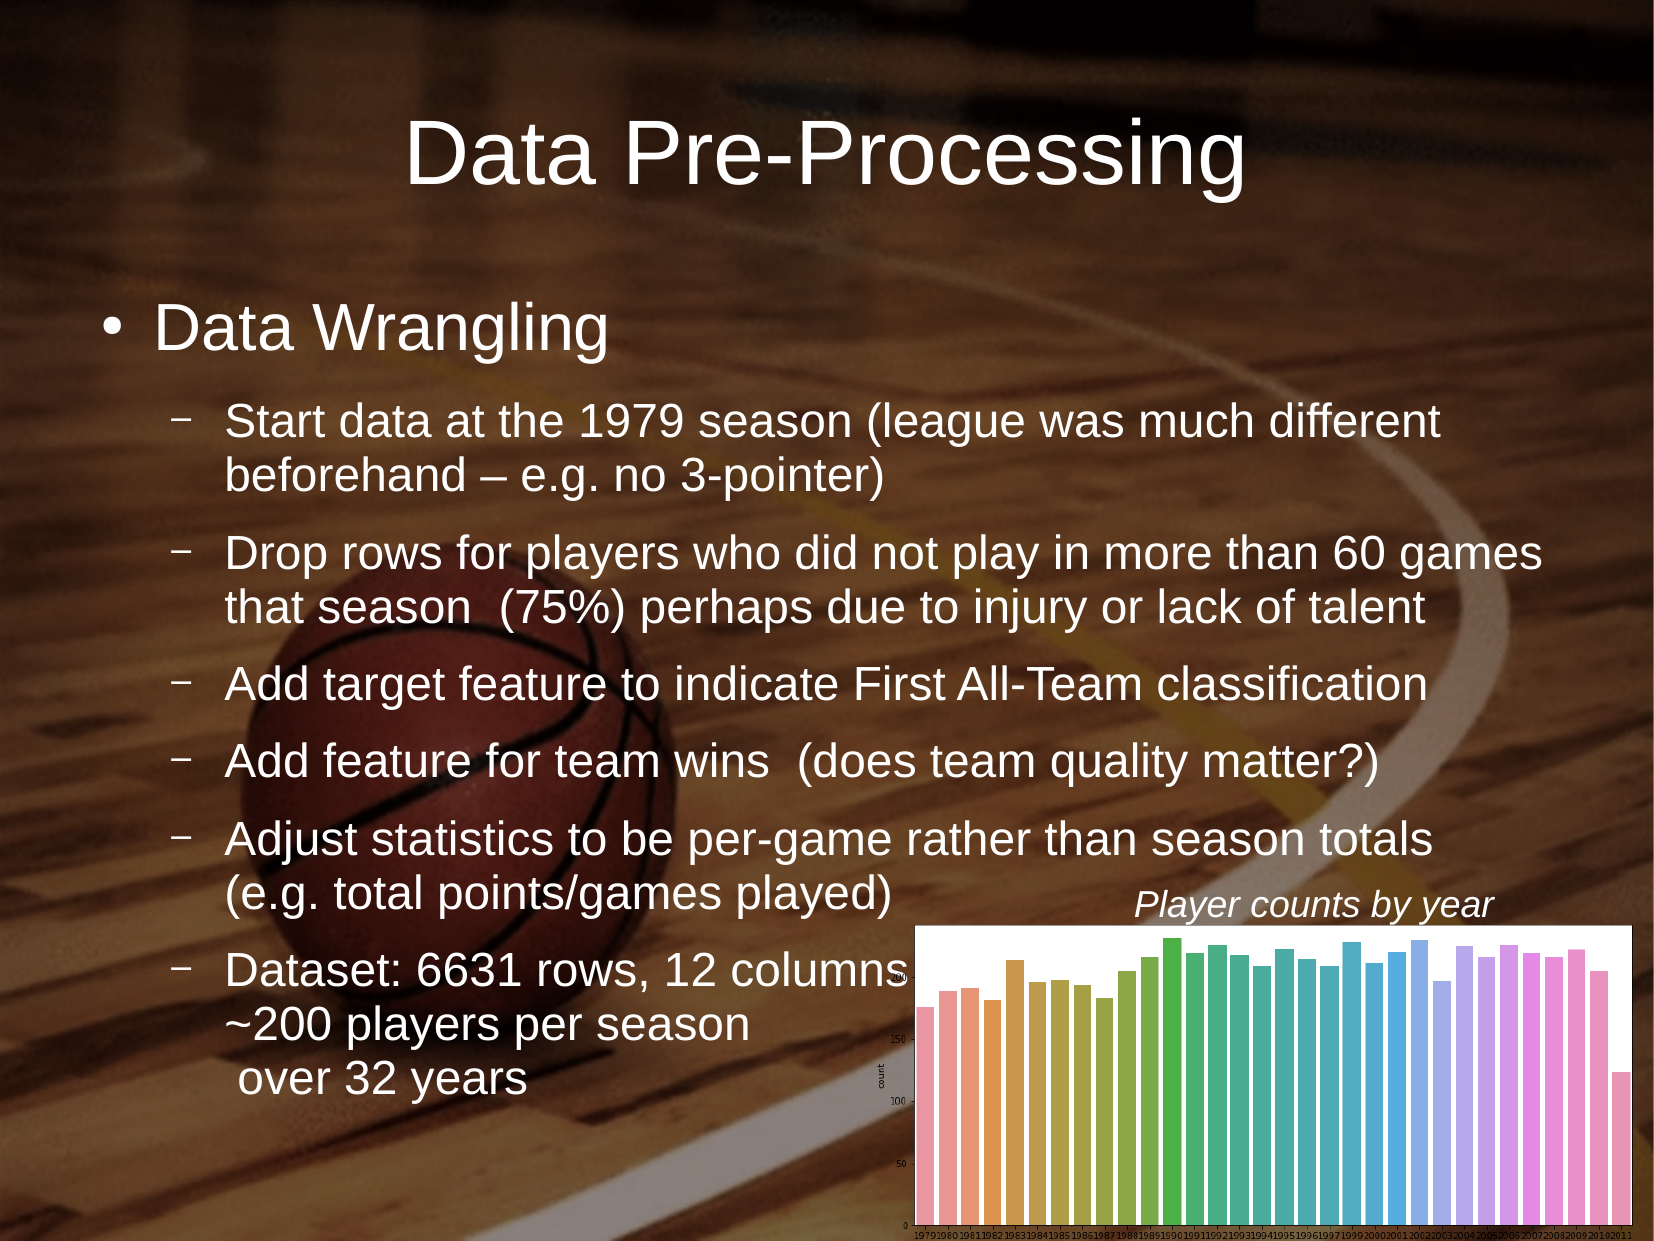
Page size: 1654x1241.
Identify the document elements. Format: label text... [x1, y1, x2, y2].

picture [870, 914, 1642, 1241]
text_box Player counts by year [915, 882, 1642, 952]
title Data Pre-Processing [82, 49, 1571, 257]
list Data Wrangling Start data at the 1979 season (league was much different beforehand – e.g. no 3-pointer) Drop rows for players who did not play in more than 60 games that season (75%) perhaps due to injury or lack of talent Add target feature to indicate First All-Team classification Add feature for team wins (does team quality matter?) Adjust statistics to be per-game rather than season totals (e.g. total points/games played) Dataset: 6631 rows, 12 columns ~200 players per season over 32 years [82, 290, 1571, 1186]
